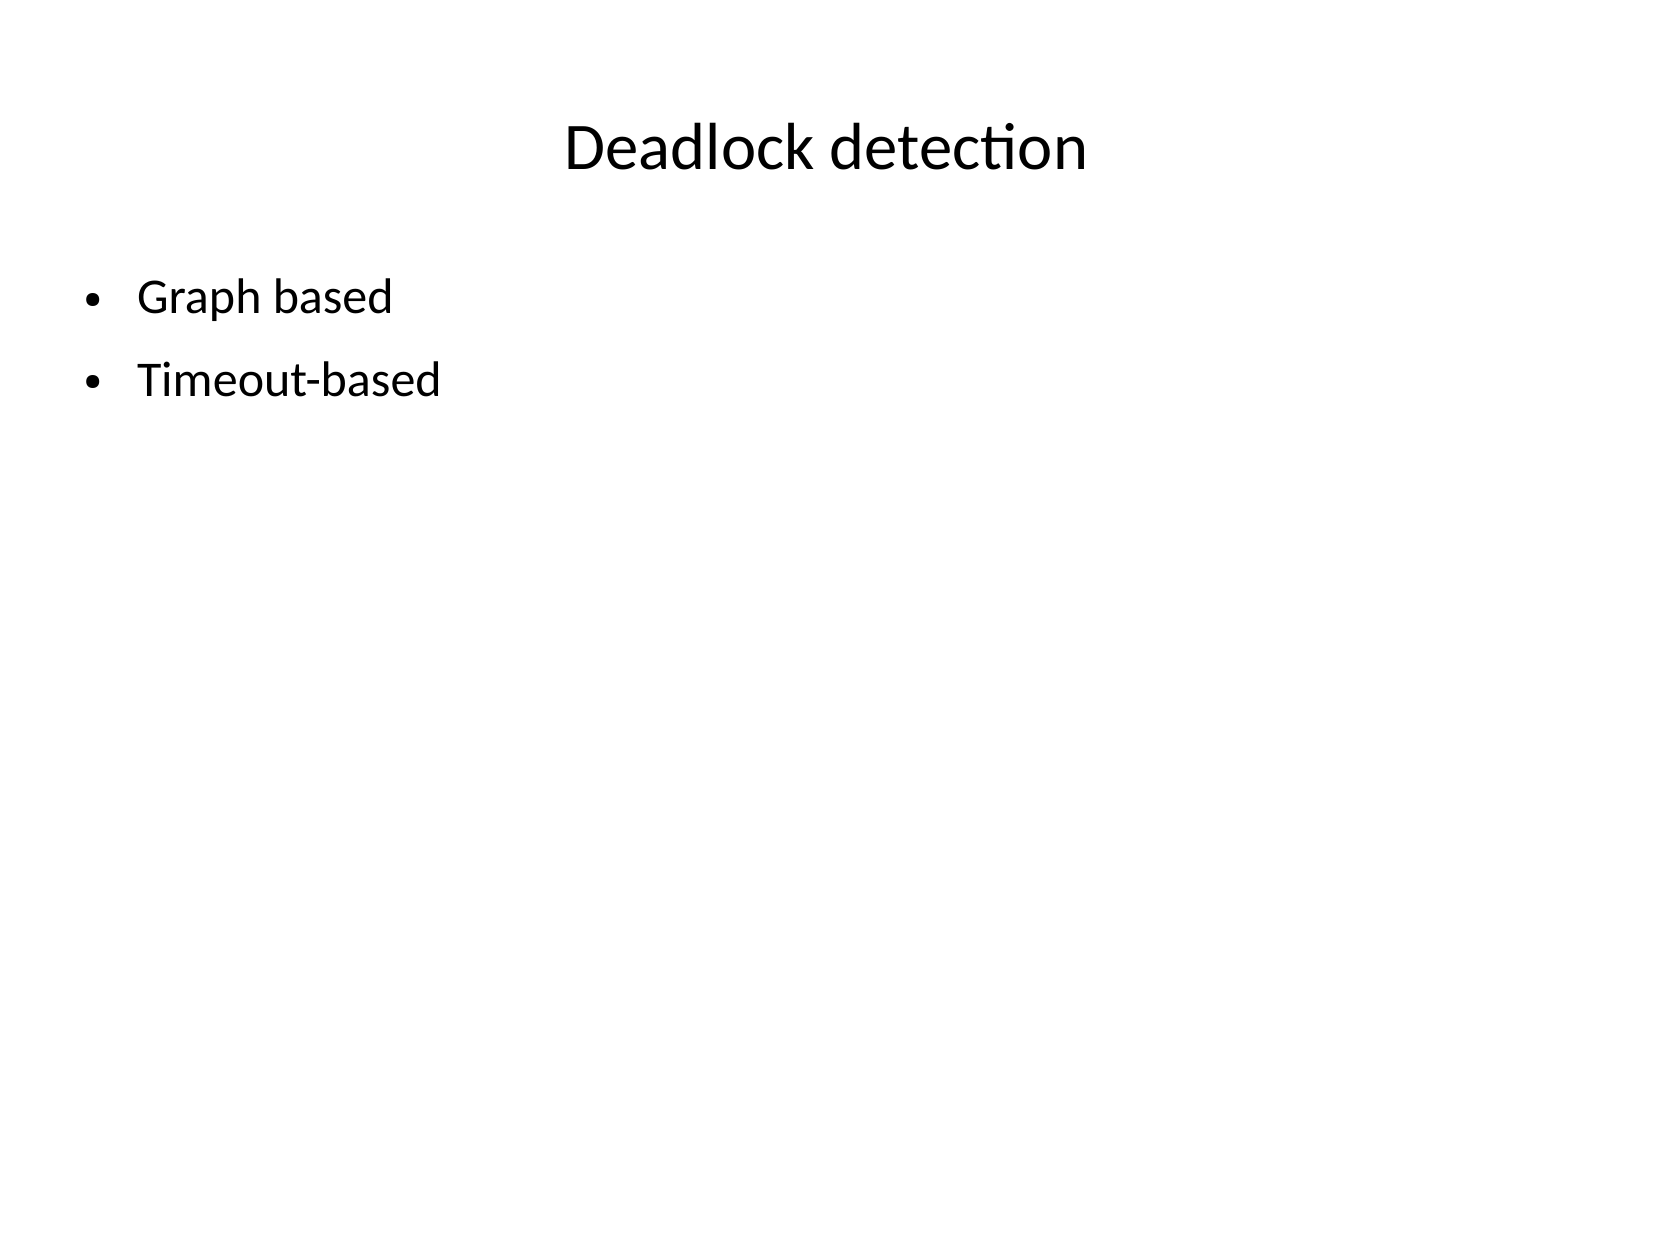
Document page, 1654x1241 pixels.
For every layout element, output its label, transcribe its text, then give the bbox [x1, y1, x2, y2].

list Graph based Timeout-based [66, 276, 1555, 623]
title Deadlock detection [82, 49, 1571, 257]
